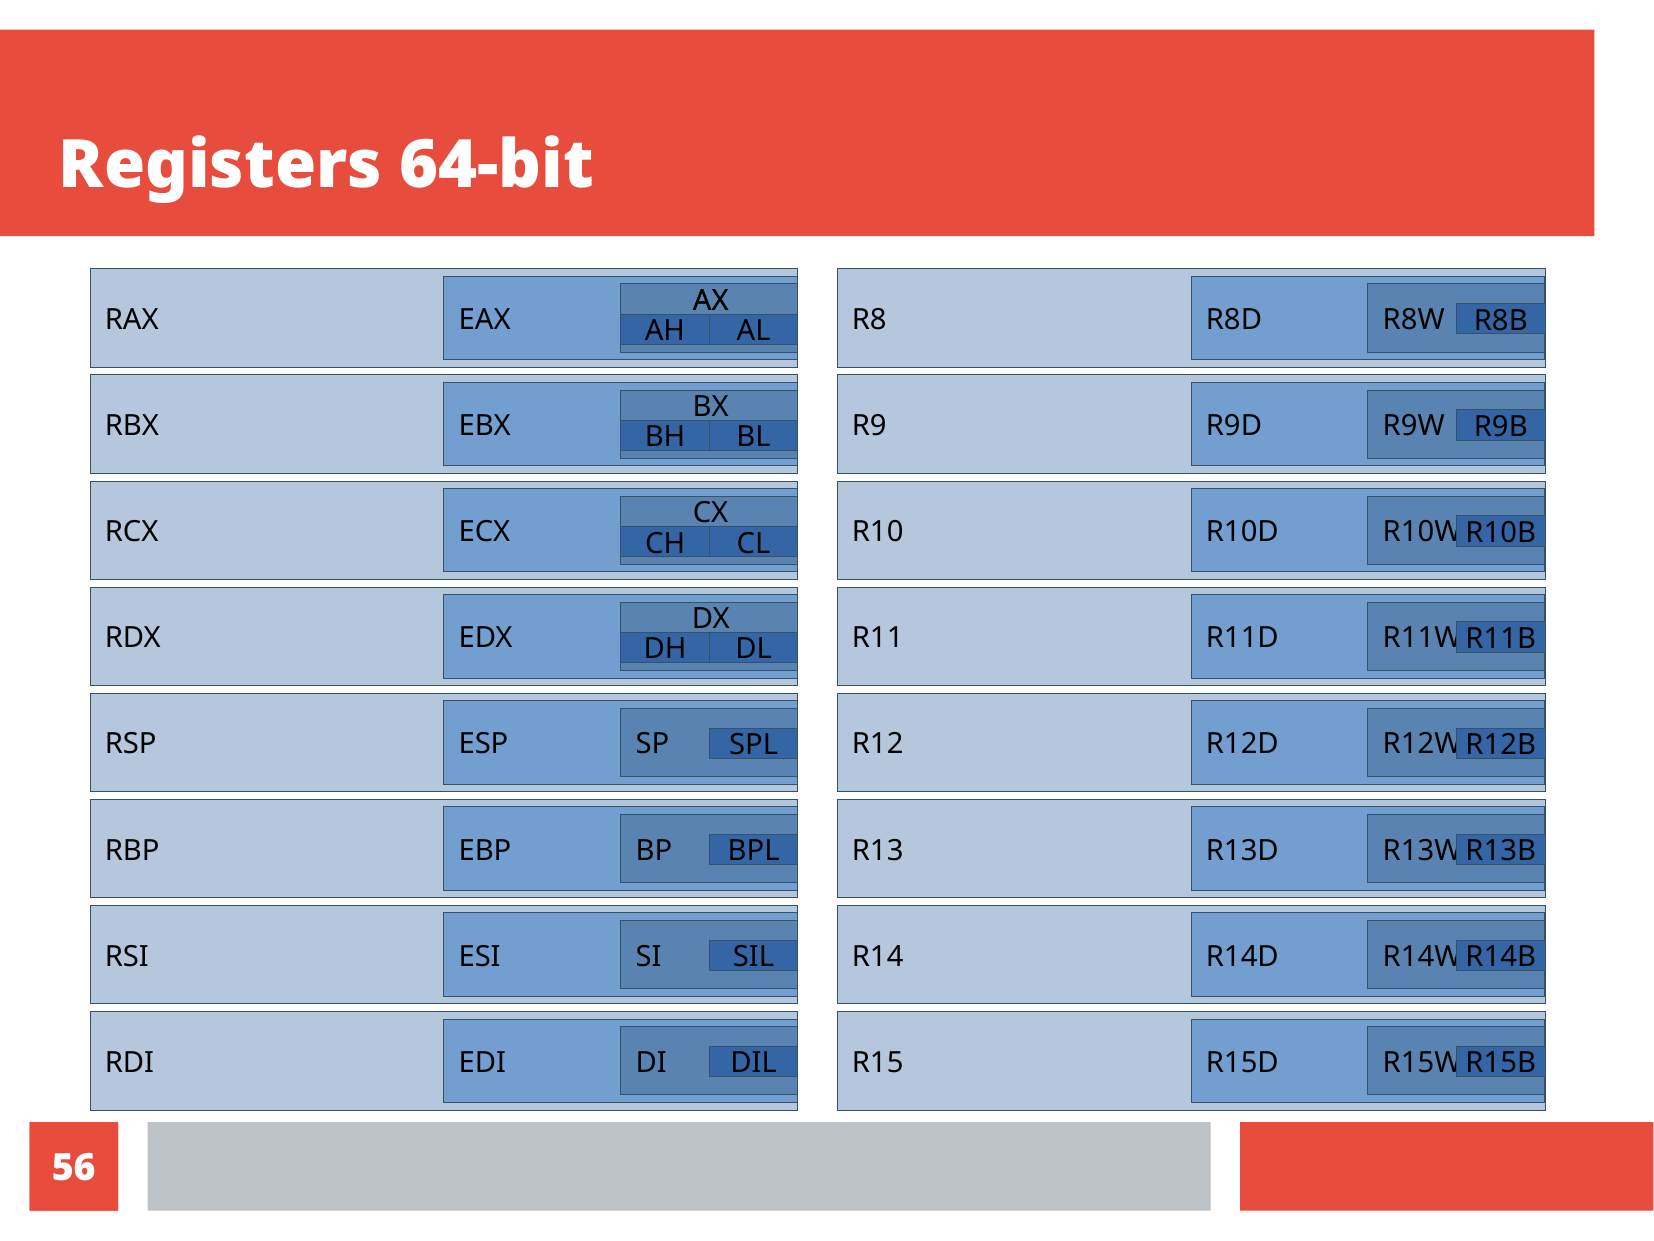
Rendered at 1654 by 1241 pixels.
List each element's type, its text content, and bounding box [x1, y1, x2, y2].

text_box R9W [1367, 390, 1545, 459]
text_box R8W [1367, 283, 1545, 353]
text_box R13 [837, 799, 1546, 898]
text_box ECX [443, 488, 798, 572]
text_box EBX [443, 382, 798, 466]
title Registers 64-bit [59, 59, 1595, 207]
text_box R11D [1191, 594, 1545, 679]
text_box R15W [1367, 1026, 1545, 1095]
text_box R9 [837, 374, 1546, 474]
text_box EDI [443, 1019, 798, 1103]
text_box RDX [90, 587, 798, 686]
text_box R10B [1456, 515, 1546, 547]
text_box EBP [443, 806, 798, 891]
text_box ESI [443, 912, 798, 997]
text_box RAX [90, 268, 798, 368]
text_box R11 [837, 587, 1546, 686]
text_box R14B [1456, 940, 1546, 971]
text_box RSP [90, 693, 798, 792]
text_box EAX [443, 276, 798, 360]
text_box SIL [709, 940, 798, 971]
text_box CX [620, 496, 801, 527]
text_box R10 [837, 481, 1546, 580]
text_box R10W [1367, 496, 1545, 565]
text_box R15 [837, 1011, 1546, 1111]
text_box [620, 663, 798, 671]
text_box R9D [1191, 382, 1545, 466]
text_box [620, 557, 798, 565]
text_box R12W [1367, 708, 1545, 777]
text_box [620, 345, 798, 353]
text_box EDX [443, 594, 798, 679]
text_box SPL [709, 728, 798, 759]
text_box R12B [1456, 728, 1546, 759]
text_box R9B [1456, 409, 1546, 441]
text_box DIL [709, 1046, 798, 1077]
text_box R11B [1456, 621, 1546, 653]
text_box CL [710, 527, 798, 557]
text_box R10D [1191, 488, 1545, 572]
text_box R8D [1191, 276, 1545, 360]
text_box BPL [709, 834, 798, 865]
text_box ESP [443, 700, 798, 785]
text_box SP [620, 708, 798, 777]
text_box R11W [1367, 602, 1545, 671]
text_box RCX [90, 481, 798, 580]
text_box DL [710, 633, 798, 663]
text_box DX [620, 602, 801, 633]
text_box RDI [90, 1011, 798, 1111]
text_box DI [620, 1026, 798, 1095]
text_box R12D [1191, 700, 1545, 785]
text_box R12 [837, 693, 1546, 792]
text_box R14 [837, 905, 1546, 1004]
text_box R15B [1456, 1046, 1546, 1077]
text_box AX [620, 283, 801, 315]
text_box R13B [1456, 834, 1546, 865]
text_box R14W [1367, 920, 1545, 989]
text_box BH [620, 421, 710, 451]
text_box [620, 451, 798, 459]
text_box BX [620, 390, 801, 421]
text_box SI [620, 920, 798, 989]
text_box AL [710, 315, 798, 345]
text_box RSI [90, 905, 798, 1004]
text_box R15D [1191, 1019, 1545, 1103]
text_box R14D [1191, 912, 1545, 997]
text_box R13D [1191, 806, 1545, 891]
text_box R8B [1456, 303, 1546, 334]
text_box RBX [90, 374, 798, 474]
text_box CH [620, 527, 710, 557]
text_box BP [620, 814, 798, 883]
text_box DH [620, 633, 710, 663]
text_box BL [710, 421, 798, 451]
text_box R8 [837, 268, 1546, 368]
text_box RBP [90, 799, 798, 898]
text_box R13W [1367, 814, 1545, 883]
text_box AH [620, 315, 710, 345]
